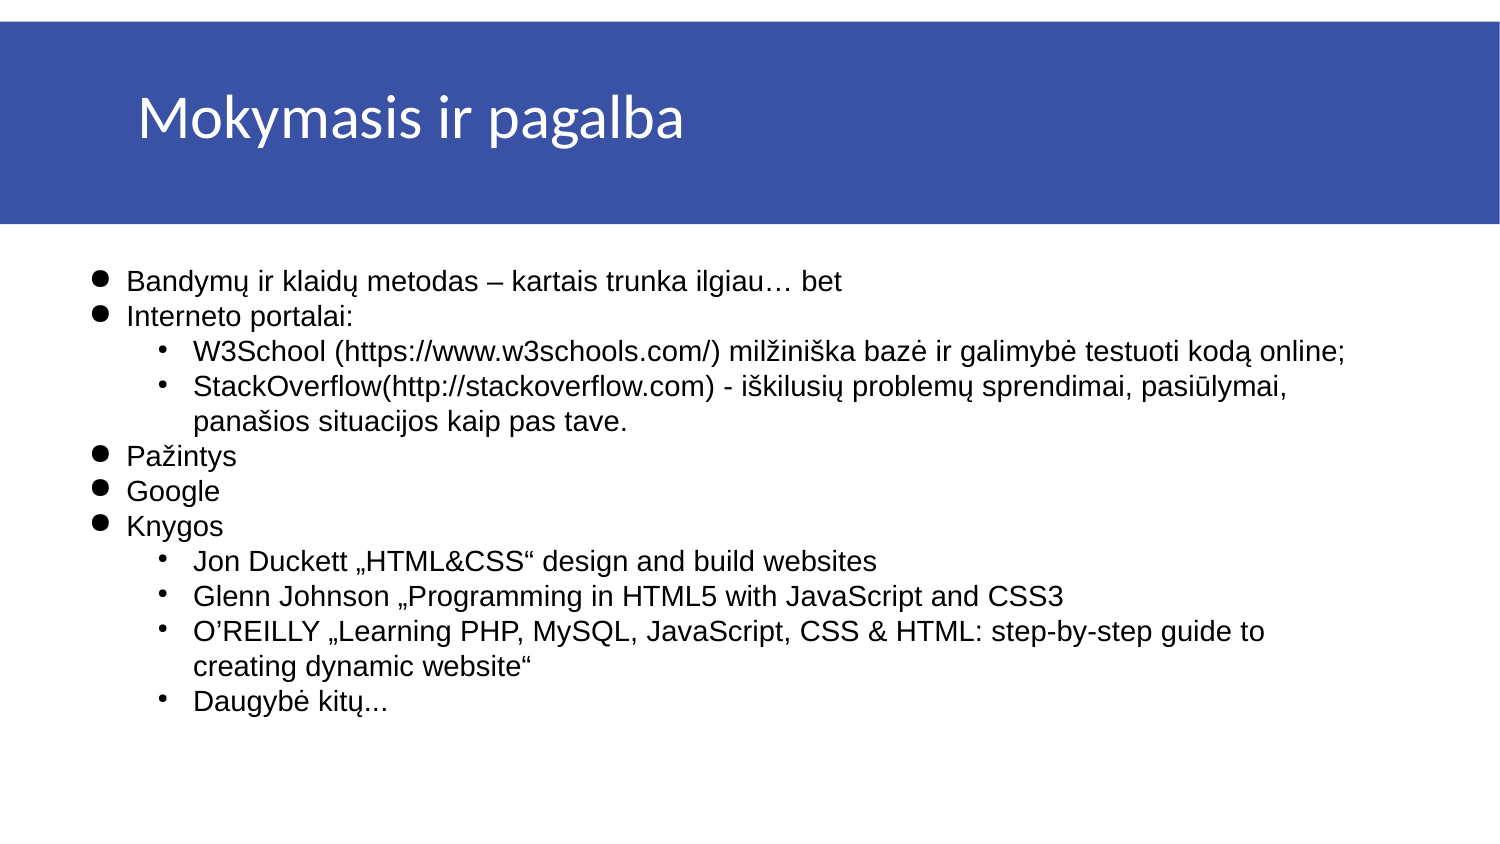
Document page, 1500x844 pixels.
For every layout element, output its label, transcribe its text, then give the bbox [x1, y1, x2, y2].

title Mokymasis ir pagalba [122, 72, 1500, 167]
text_box Bandymų ir klaidų metodas – kartais trunka ilgiau… bet Interneto portalai: W3School (https://www.w3schools.com/) milžiniška bazė ir galimybė testuoti kodą online; StackOverflow(http://stackoverflow.com) - iškilusių problemų sprendimai, pasiūlymai, panašios situacijos kaip pas tave. Pažintys Google Knygos Jon Duckett „HTML&CSS“ design and build websites Glenn Johnson „Programming in HTML5 with JavaScript and CSS3 O’REILLY „Learning PHP, MySQL, JavaScript, CSS & HTML: step-by-step guide to creating dynamic website“ Daugybė kitų... [36, 247, 1389, 789]
